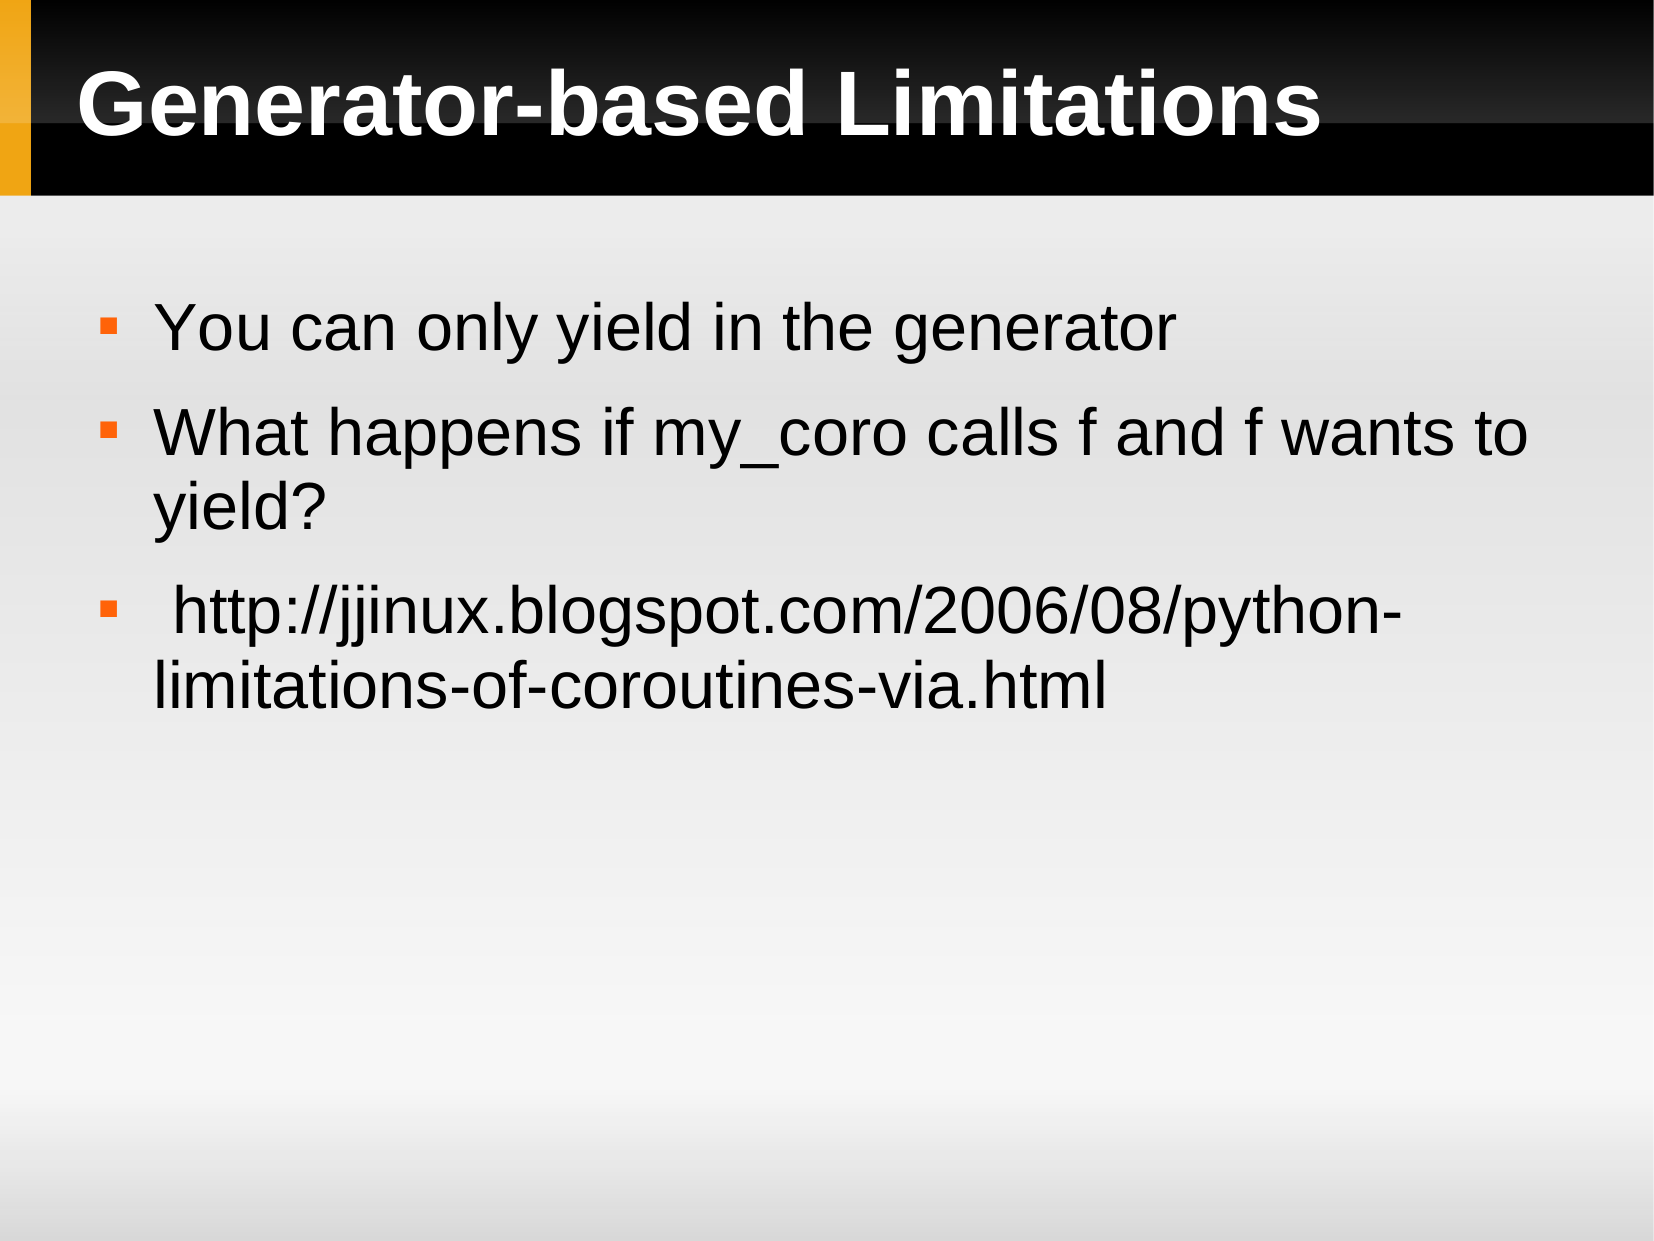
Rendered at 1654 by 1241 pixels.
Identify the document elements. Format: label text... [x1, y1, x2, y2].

title Generator-based Limitations [76, 0, 1565, 208]
picture [0, 0, 1654, 1241]
list You can only yield in the generator What happens if my_coro calls f and f wants to yield? http://jjinux.blogspot.com/2006/08/python-limitations-of-coroutines-via.html [82, 290, 1571, 1109]
